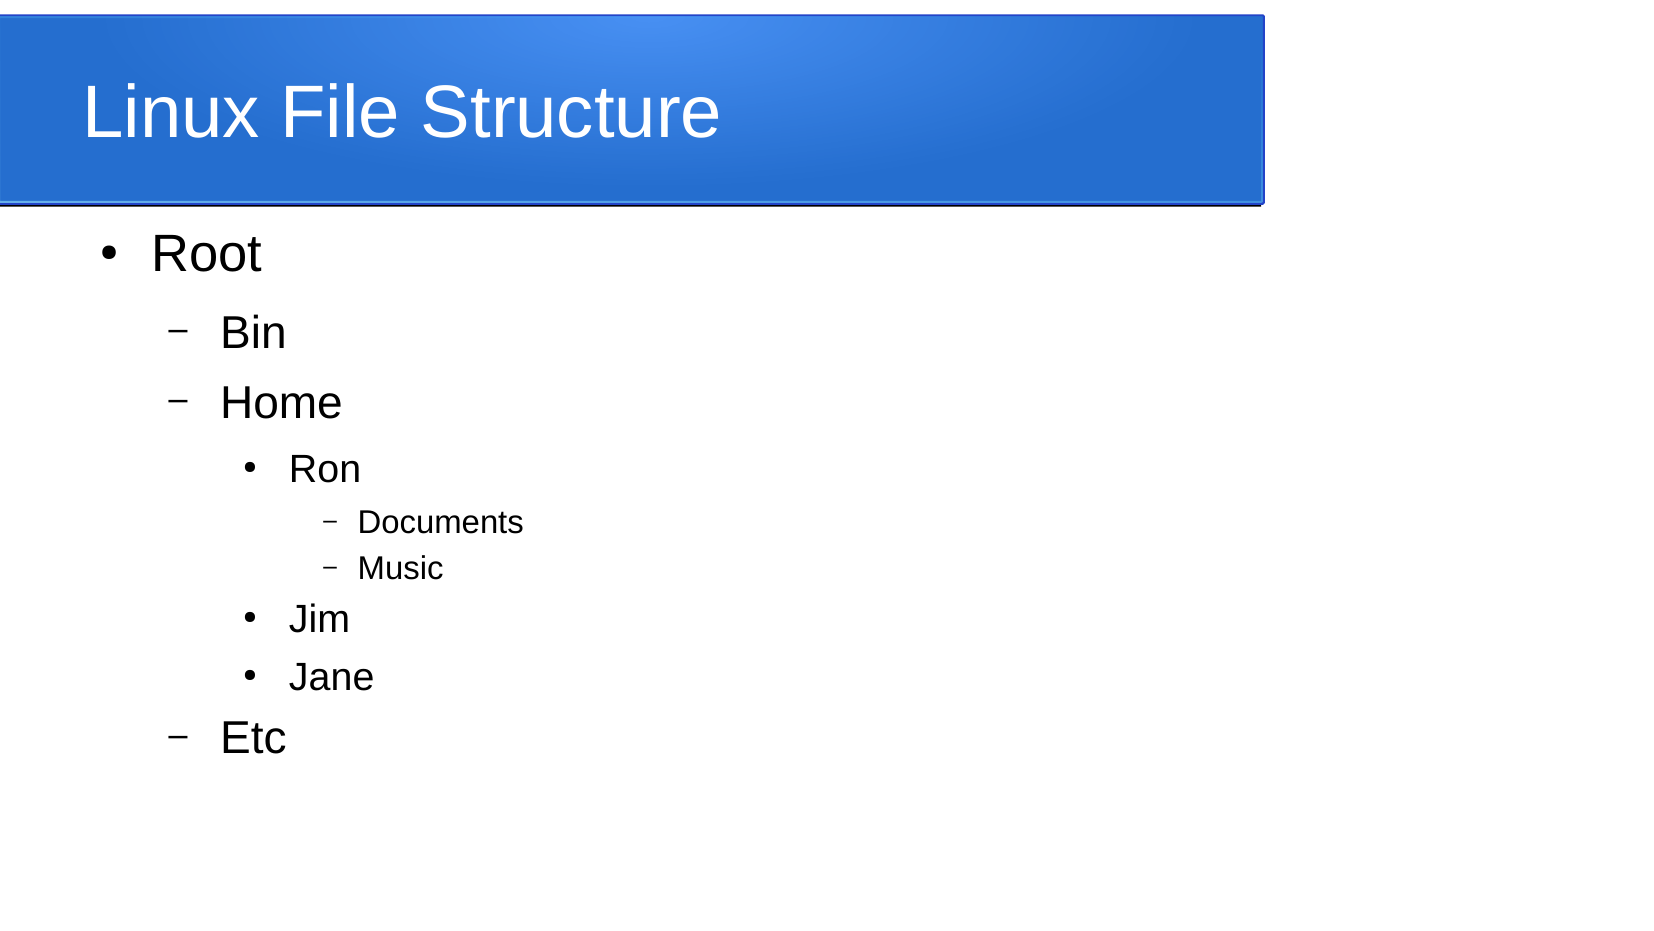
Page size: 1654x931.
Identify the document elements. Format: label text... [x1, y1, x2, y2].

list Root Bin Home Ron Documents Music Jim Jane Etc [82, 224, 1571, 764]
title Linux File Structure [82, 35, 1235, 189]
